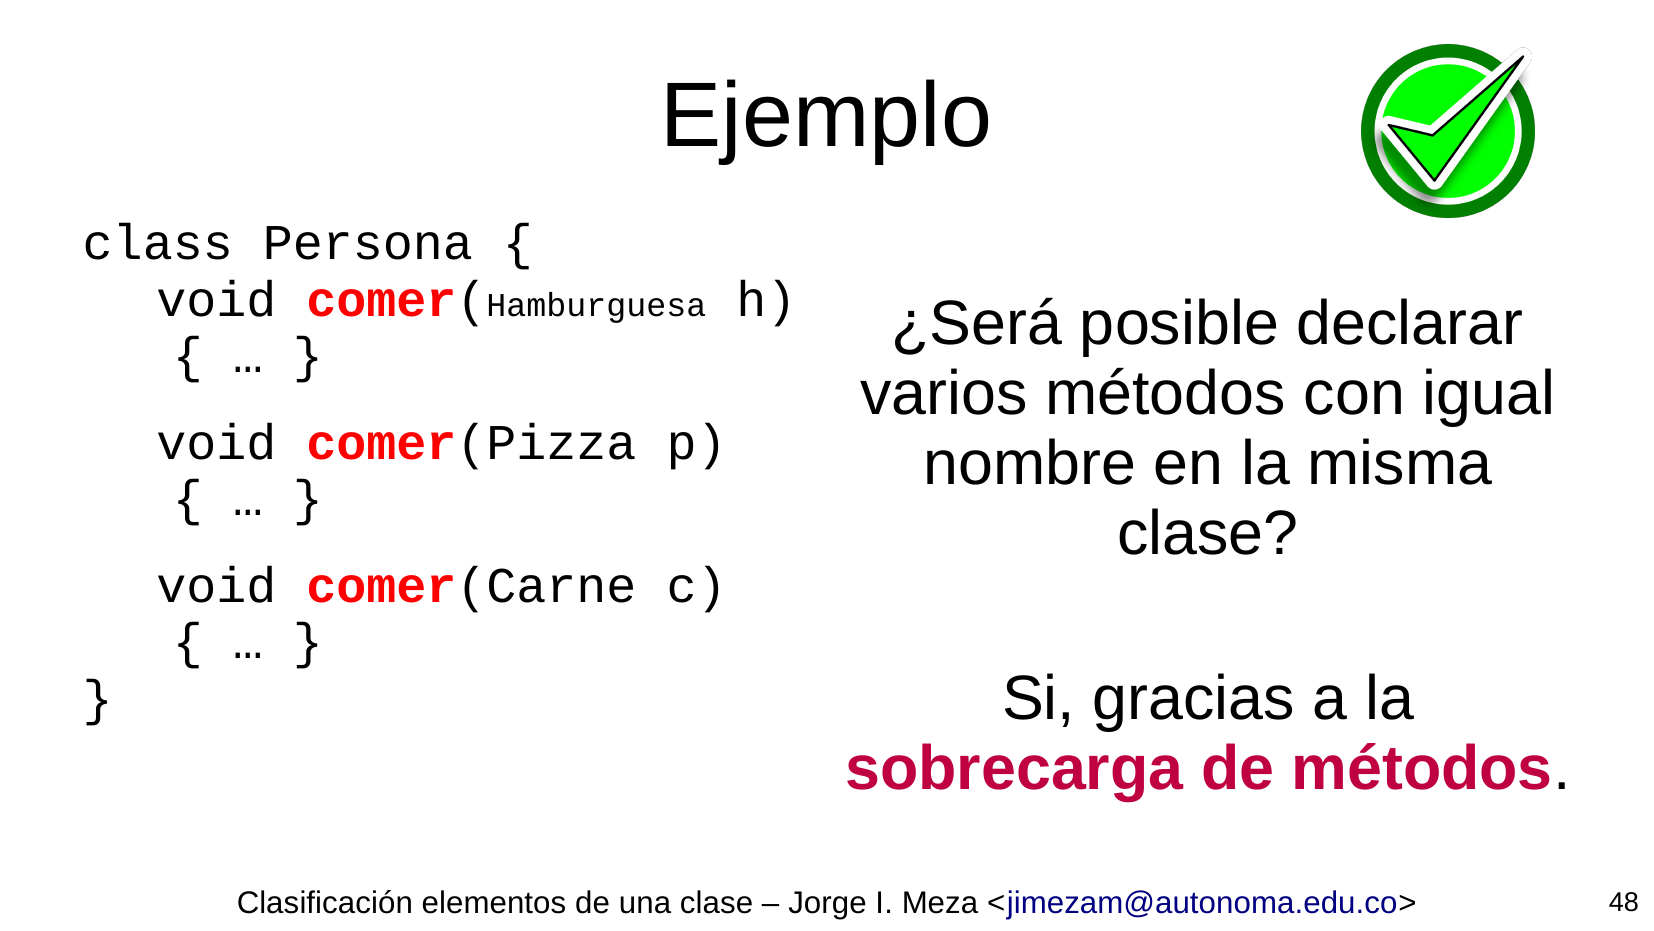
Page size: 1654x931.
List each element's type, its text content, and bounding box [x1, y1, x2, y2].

title Ejemplo [82, 37, 1571, 193]
list ¿Será posible declarar varios métodos con igual nombre en la misma clase? Si, gracias a la sobrecarga de métodos. [845, 217, 1572, 879]
list class Persona { void comer(Hamburguesa h) { … } void comer(Pizza p) { … } void comer(Carne c) { … } } [82, 217, 809, 879]
picture [1361, 44, 1535, 218]
